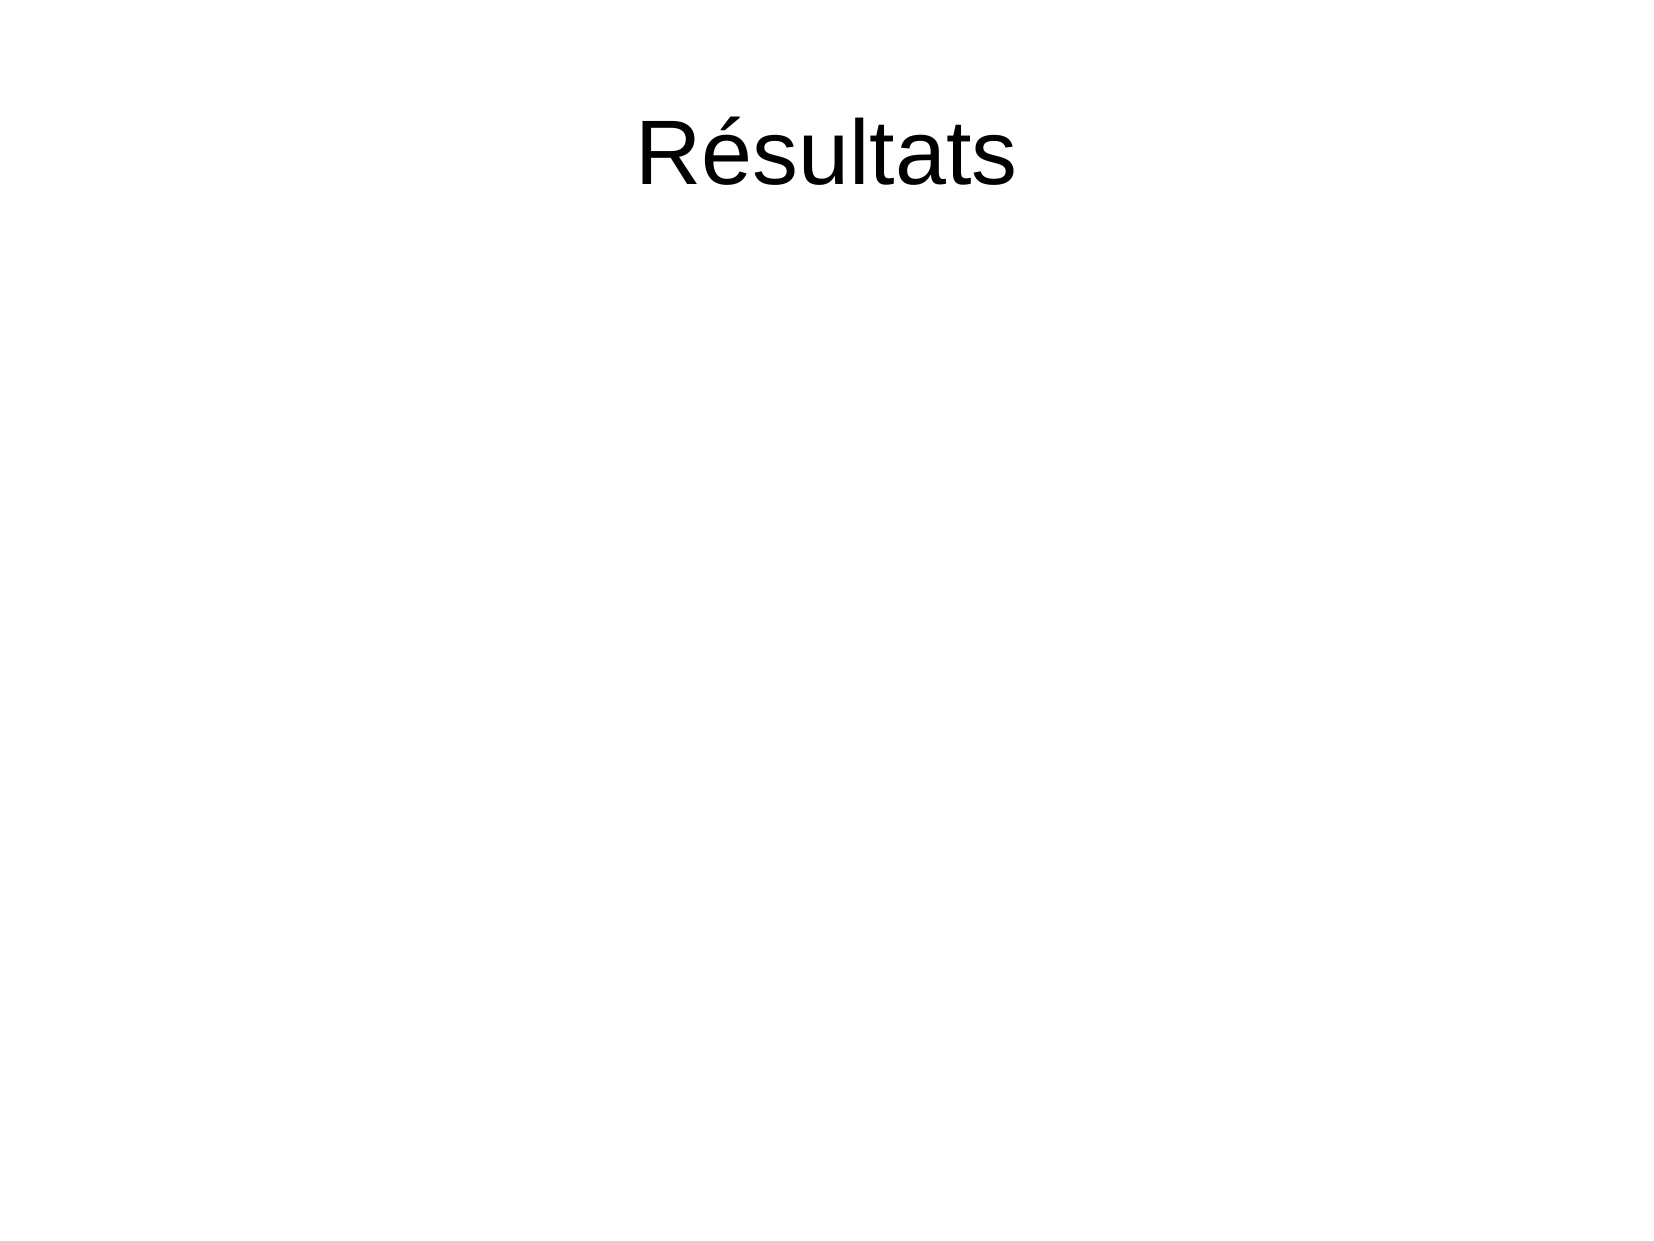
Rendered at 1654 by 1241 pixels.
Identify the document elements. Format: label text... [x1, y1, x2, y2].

title Résultats [82, 49, 1571, 257]
